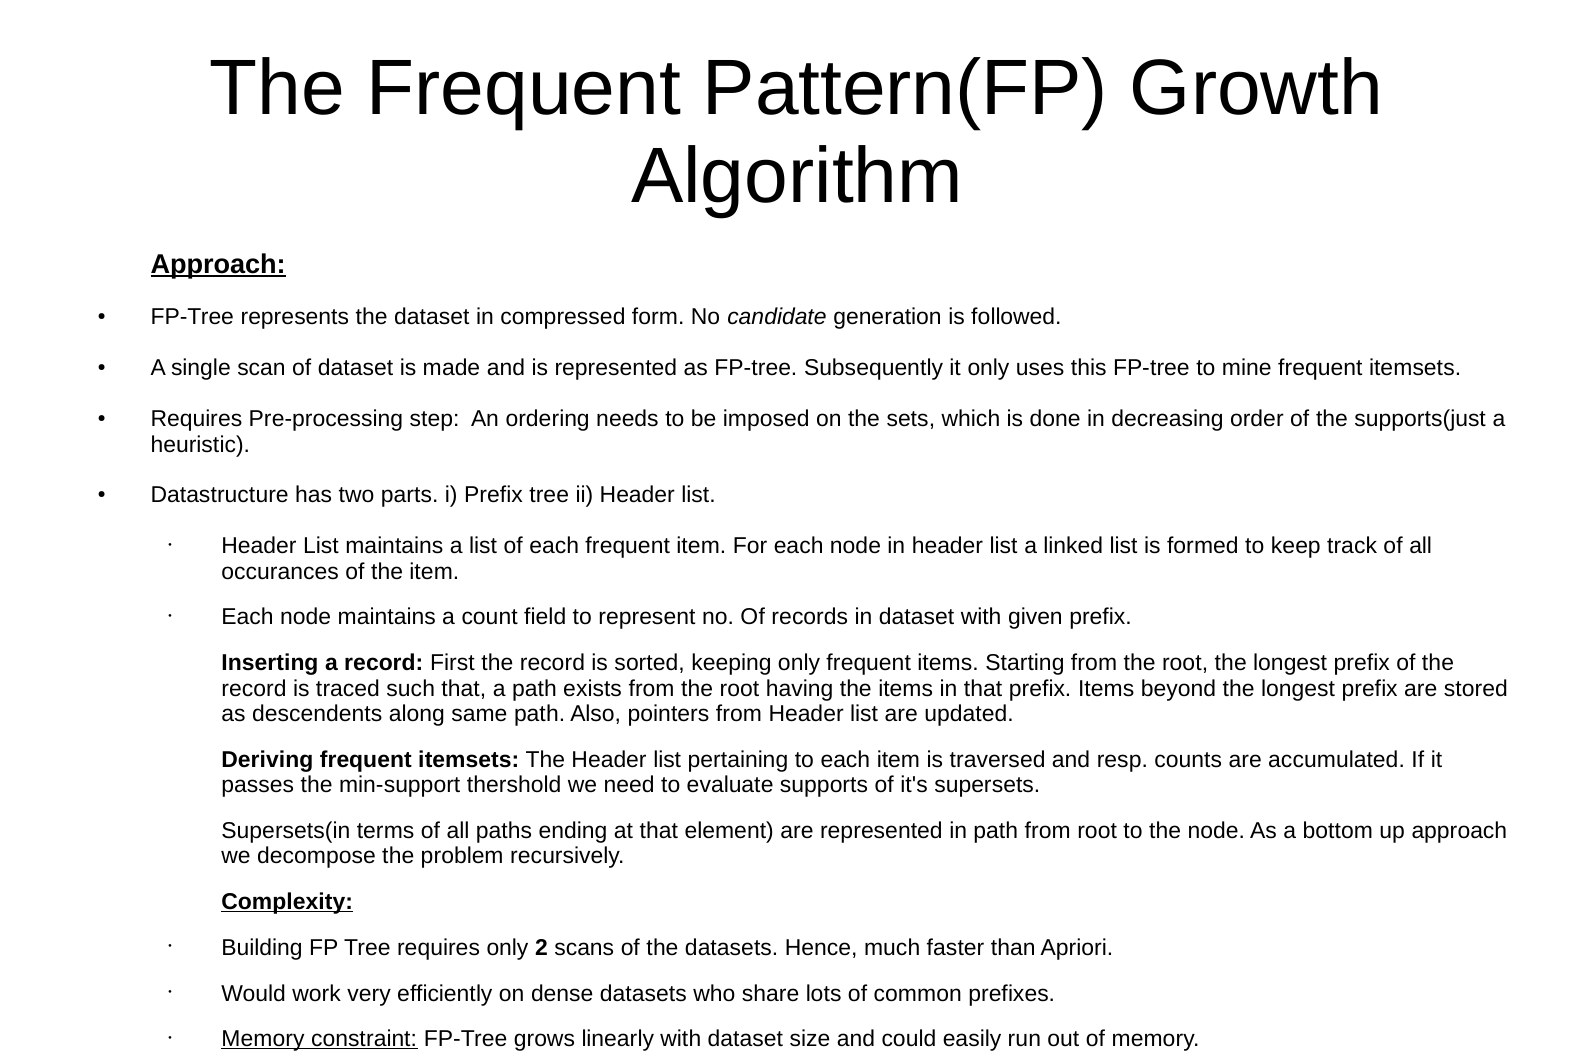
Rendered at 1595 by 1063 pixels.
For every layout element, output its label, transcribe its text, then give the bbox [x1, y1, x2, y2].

title The Frequent Pattern(FP) Growth Algorithm [79, 42, 1515, 220]
list Approach: FP-Tree represents the dataset in compressed form. No candidate generation is followed. A single scan of dataset is made and is represented as FP-tree. Subsequently it only uses this FP-tree to mine frequent itemsets. Requires Pre-processing step: An ordering needs to be imposed on the sets, which is done in decreasing order of the supports(just a heuristic). Datastructure has two parts. i) Prefix tree ii) Header list. Header List maintains a list of each frequent item. For each node in header list a linked list is formed to keep track of all occurances of the item. Each node maintains a count field to represent no. Of records in dataset with given prefix. Inserting a record: First the record is sorted, keeping only frequent items. Starting from the root, the longest prefix of the record is traced such that, a path exists from the root having the items in that prefix. Items beyond the longest prefix are stored as descendents along same path. Also, pointers from Header list are updated. Deriving frequent itemsets: The Header list pertaining to each item is traversed and resp. counts are accumulated. If it passes the min-support thershold we need to evaluate supports of it's supersets. Supersets(in terms of all paths ending at that element) are represented in path from root to the node. As a bottom up approach we decompose the problem recursively. Complexity: Building FP Tree requires only 2 scans of the datasets. Hence, much faster than Apriori. Would work very efficiently on dense datasets who share lots of common prefixes. Memory constraint: FP-Tree grows linearly with dataset size and could easily run out of memory. [79, 248, 1515, 1063]
